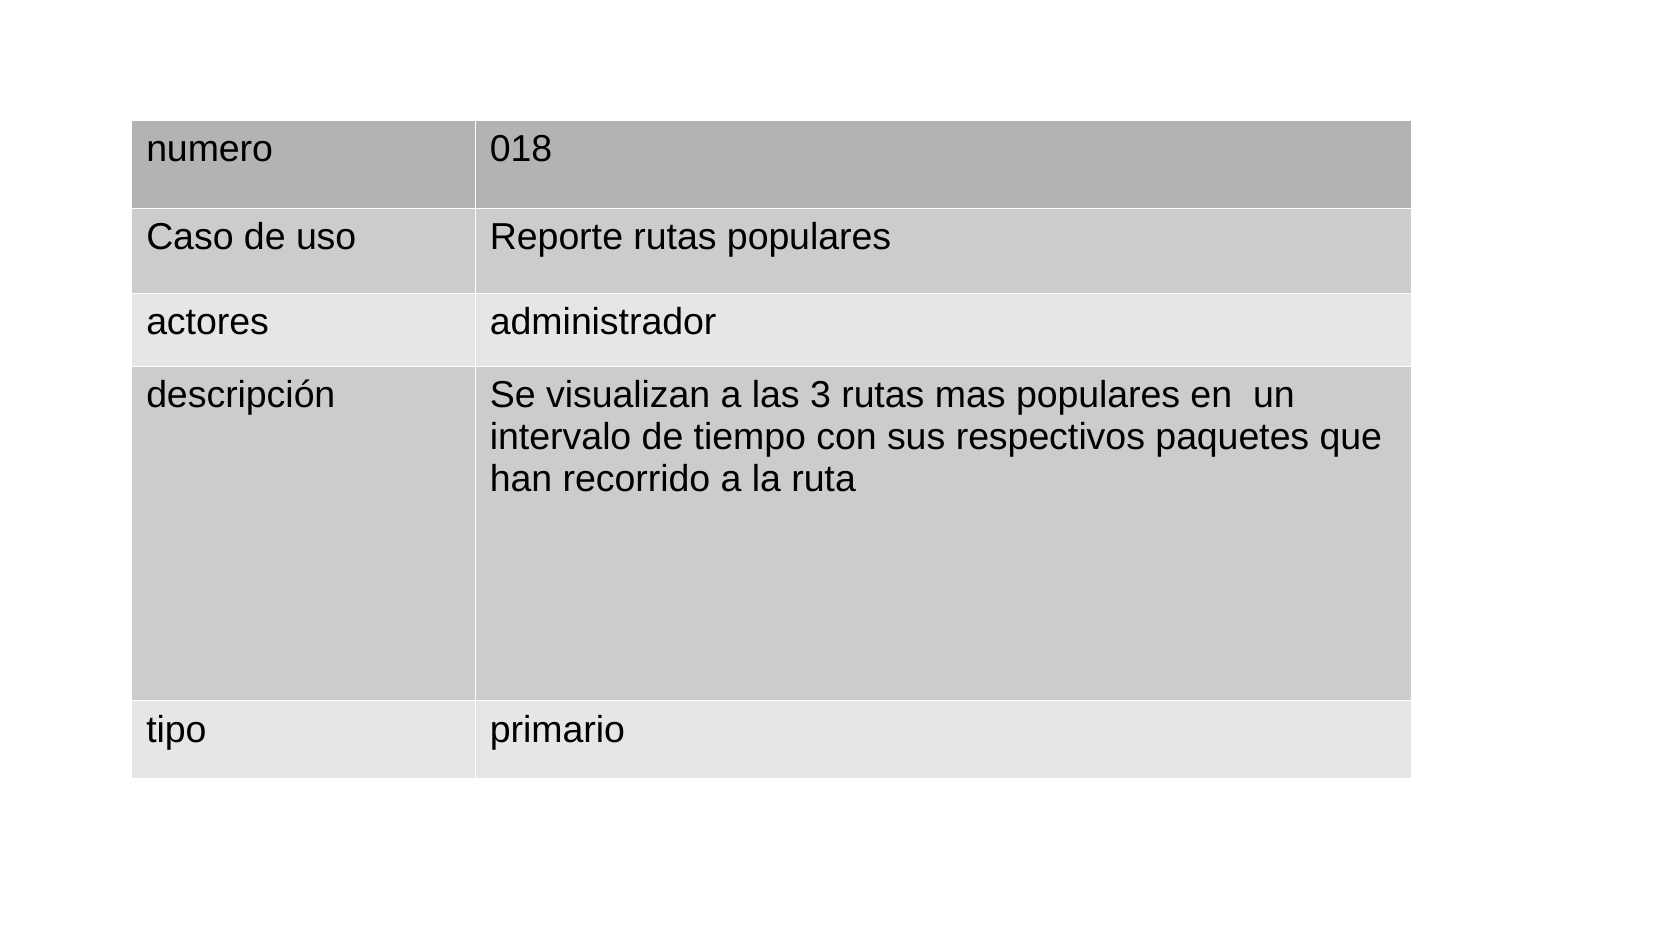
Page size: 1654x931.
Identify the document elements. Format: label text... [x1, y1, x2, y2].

table_cell primario [476, 701, 1411, 778]
table_cell Reporte rutas populares [476, 209, 1411, 293]
table_cell tipo [132, 701, 475, 778]
table_header 018 [476, 121, 1411, 208]
table_cell actores [132, 294, 475, 366]
table_cell Se visualizan a las 3 rutas mas populares en un intervalo de tiempo con sus respectivos paquetes que han recorrido a la ruta [476, 367, 1411, 700]
table_cell descripción [132, 367, 475, 700]
table_cell Caso de uso [132, 209, 475, 293]
table_header numero [132, 121, 475, 208]
table_cell administrador [476, 294, 1411, 366]
